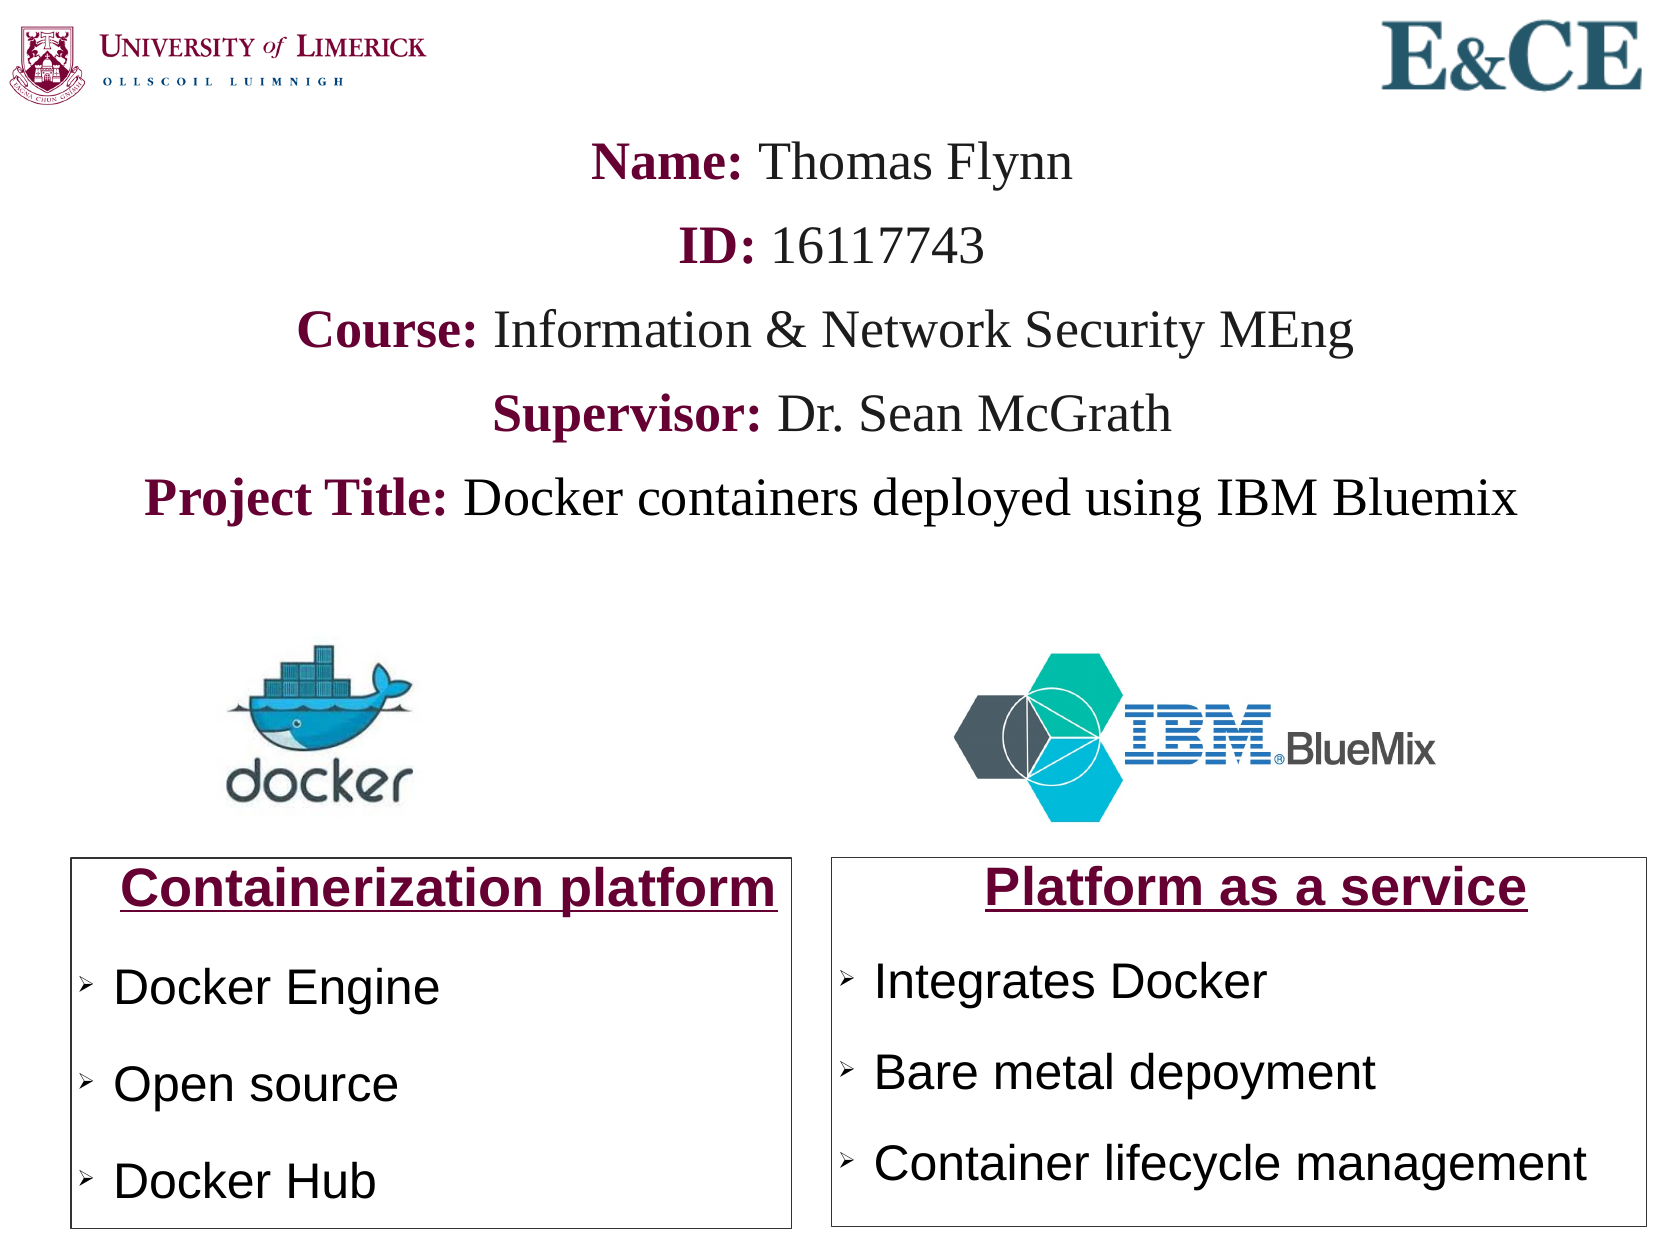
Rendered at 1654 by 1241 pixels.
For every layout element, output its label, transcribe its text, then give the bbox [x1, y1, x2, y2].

text_box Platform as a service Integrates Docker Bare metal depoyment Container lifecycle management [831, 857, 1647, 1227]
picture [0, 0, 449, 132]
list Name: Thomas Flynn ID: 16117743 Course: Information & Network Security MEng Supervisor: Dr. Sean McGrath Project Title: Docker containers deployed using IBM Bluemix [35, 47, 1560, 767]
picture [1370, 0, 1649, 107]
text_box Containerization platform Docker Engine Open source Docker Hub [70, 858, 792, 1229]
picture [950, 649, 1441, 827]
picture [192, 611, 446, 838]
